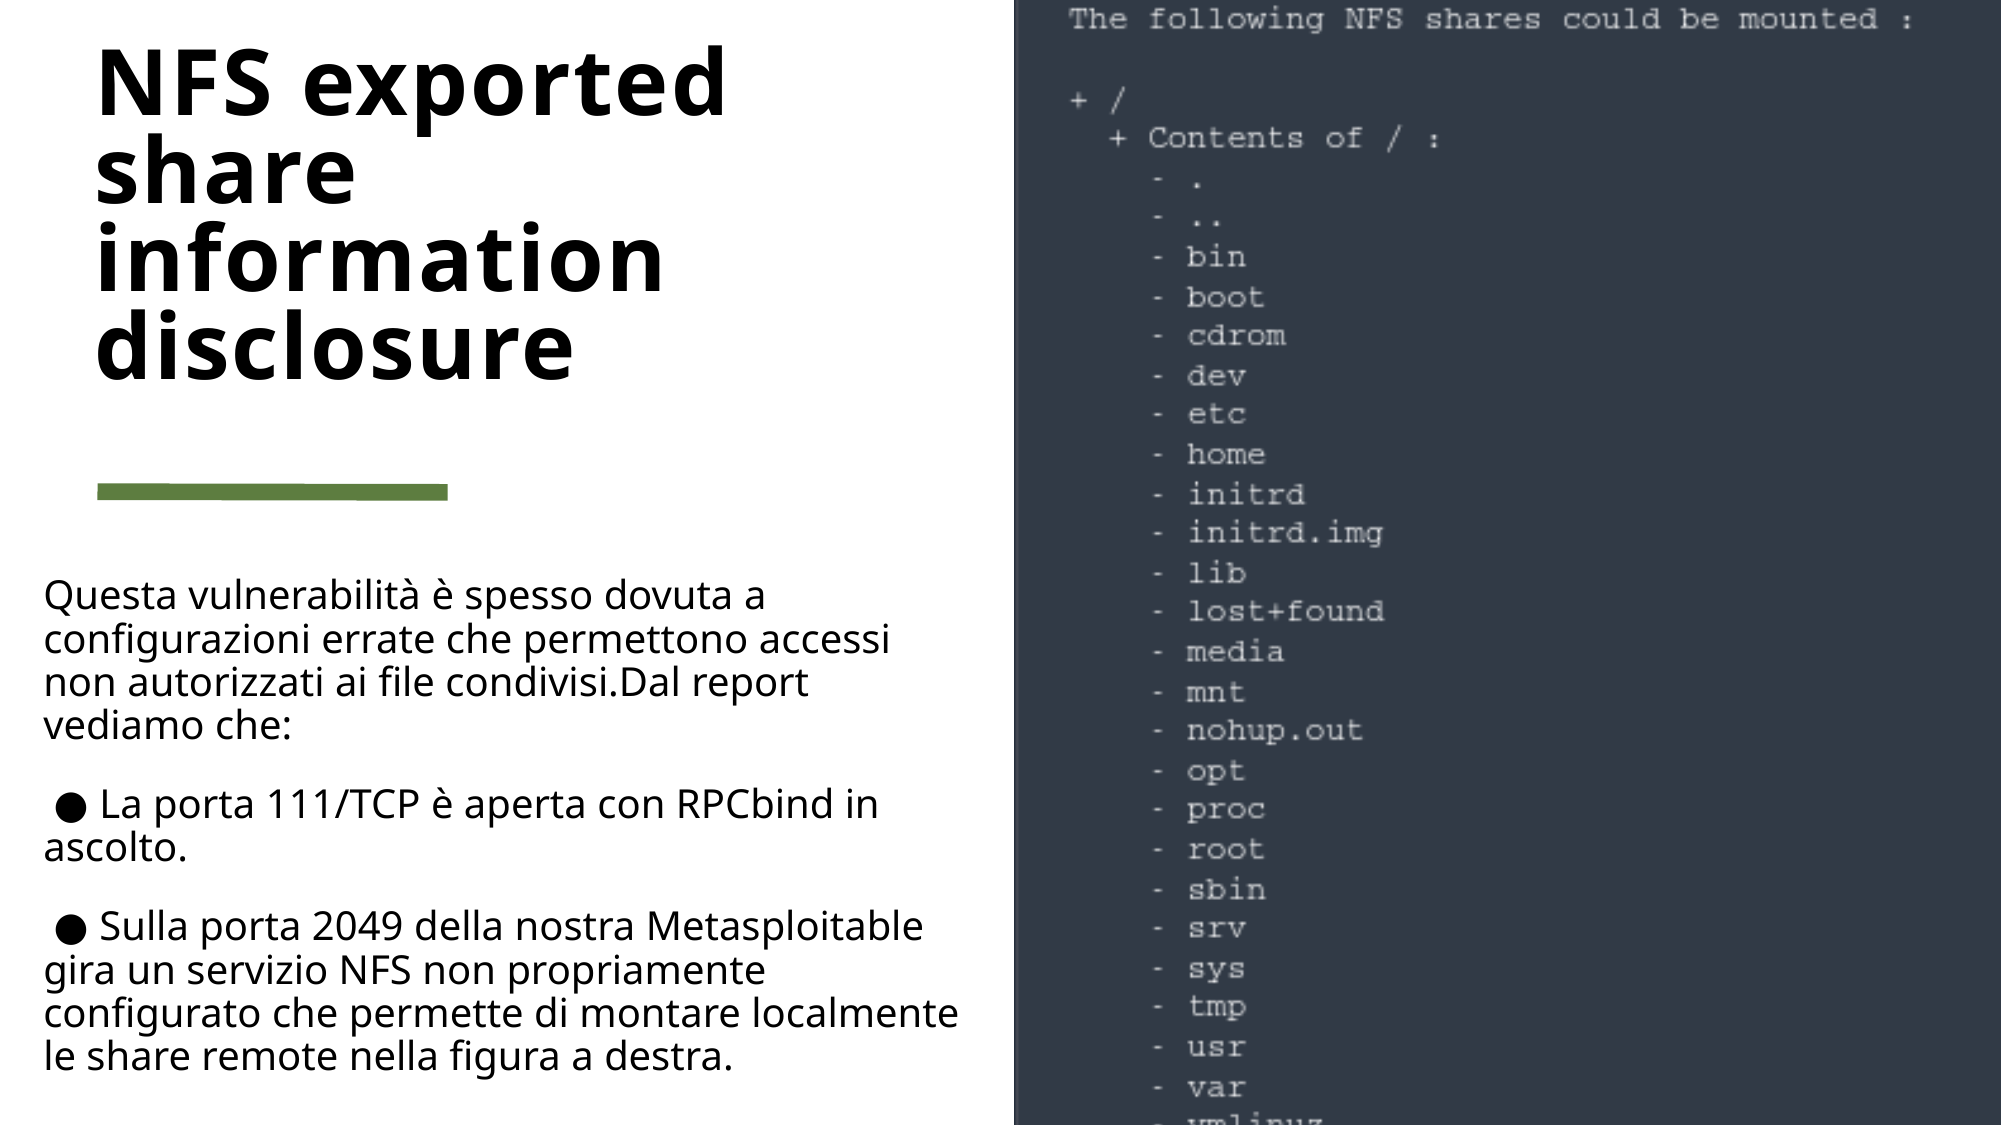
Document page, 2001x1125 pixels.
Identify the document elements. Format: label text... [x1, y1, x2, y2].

list Questa vulnerabilità è spesso dovuta a configurazioni errate che permettono accessi non autorizzati ai file condivisi.Dal report vediamo che: ● La porta 111/TCP è aperta con RPCbind in ascolto. ● Sulla porta 2049 della nostra Metasploitable gira un servizio NFS non propriamente configurato che permette di montare localmente le share remote nella figura a destra. [43, 537, 975, 1080]
title NFS exported share information disclosure [94, 45, 925, 370]
picture [999, 0, 2000, 1125]
